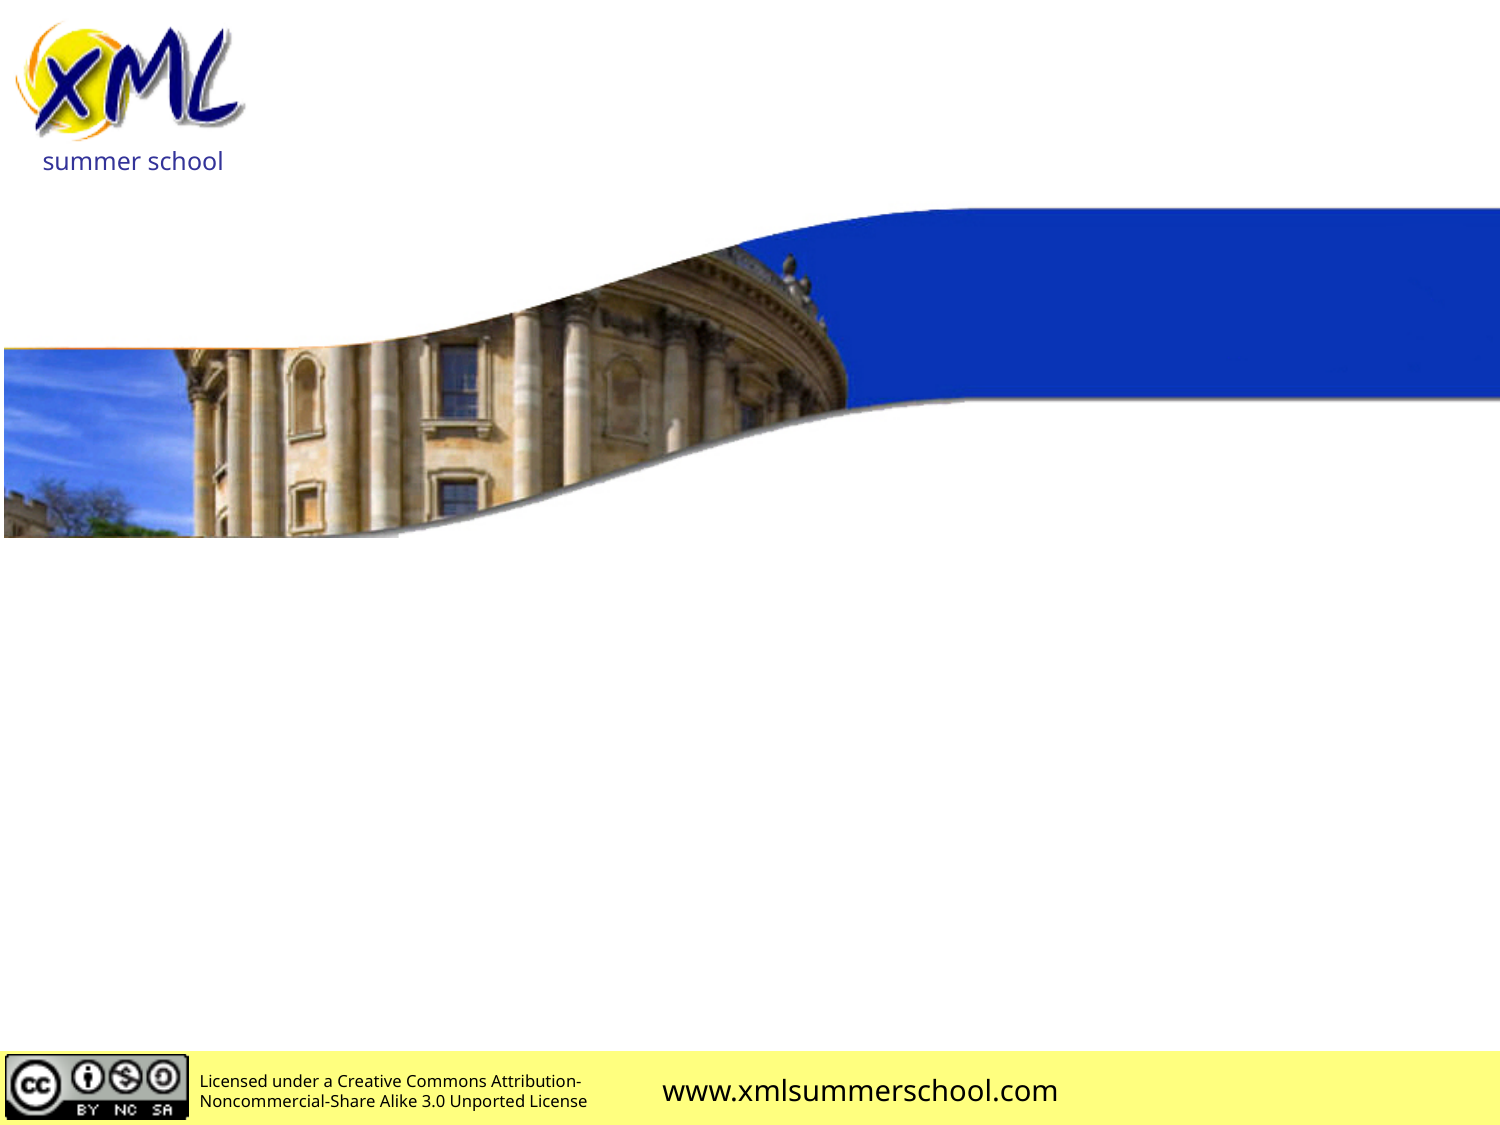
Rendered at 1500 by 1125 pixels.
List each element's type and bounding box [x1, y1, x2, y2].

picture [0, 0, 254, 150]
picture [4, 178, 1500, 538]
picture [5, 1054, 189, 1120]
